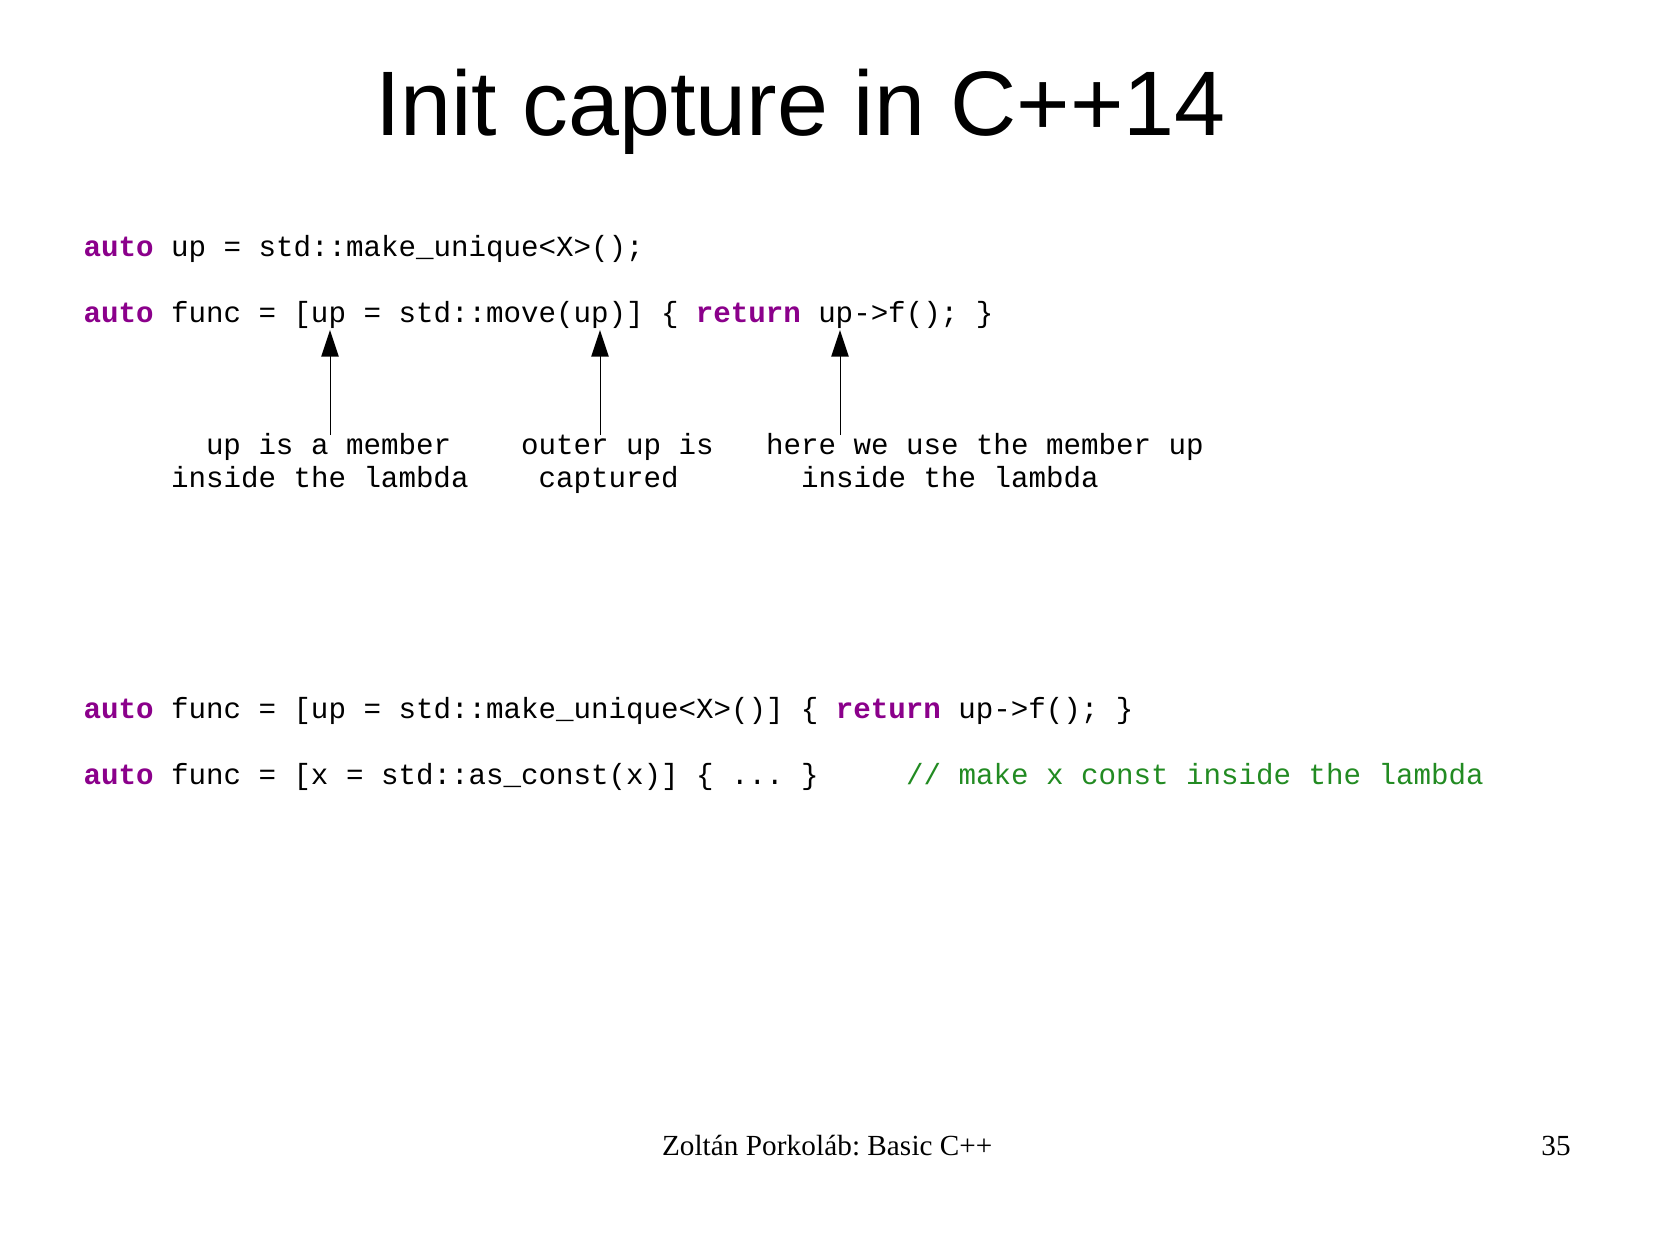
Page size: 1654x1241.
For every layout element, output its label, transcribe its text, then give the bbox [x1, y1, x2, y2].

text_box auto up = std::make_unique<X>(); auto func = [up = std::move(up)] { return up->f(); } up is a member outer up is here we use the member up inside the lambda captured inside the lambda auto func = [up = std::make_unique<X>()] { return up->f(); } auto func = [x = std::as_const(x)] { ... } // make x const inside the lambda [68, 225, 1654, 1216]
title Init capture in C++14 [56, 0, 1546, 208]
